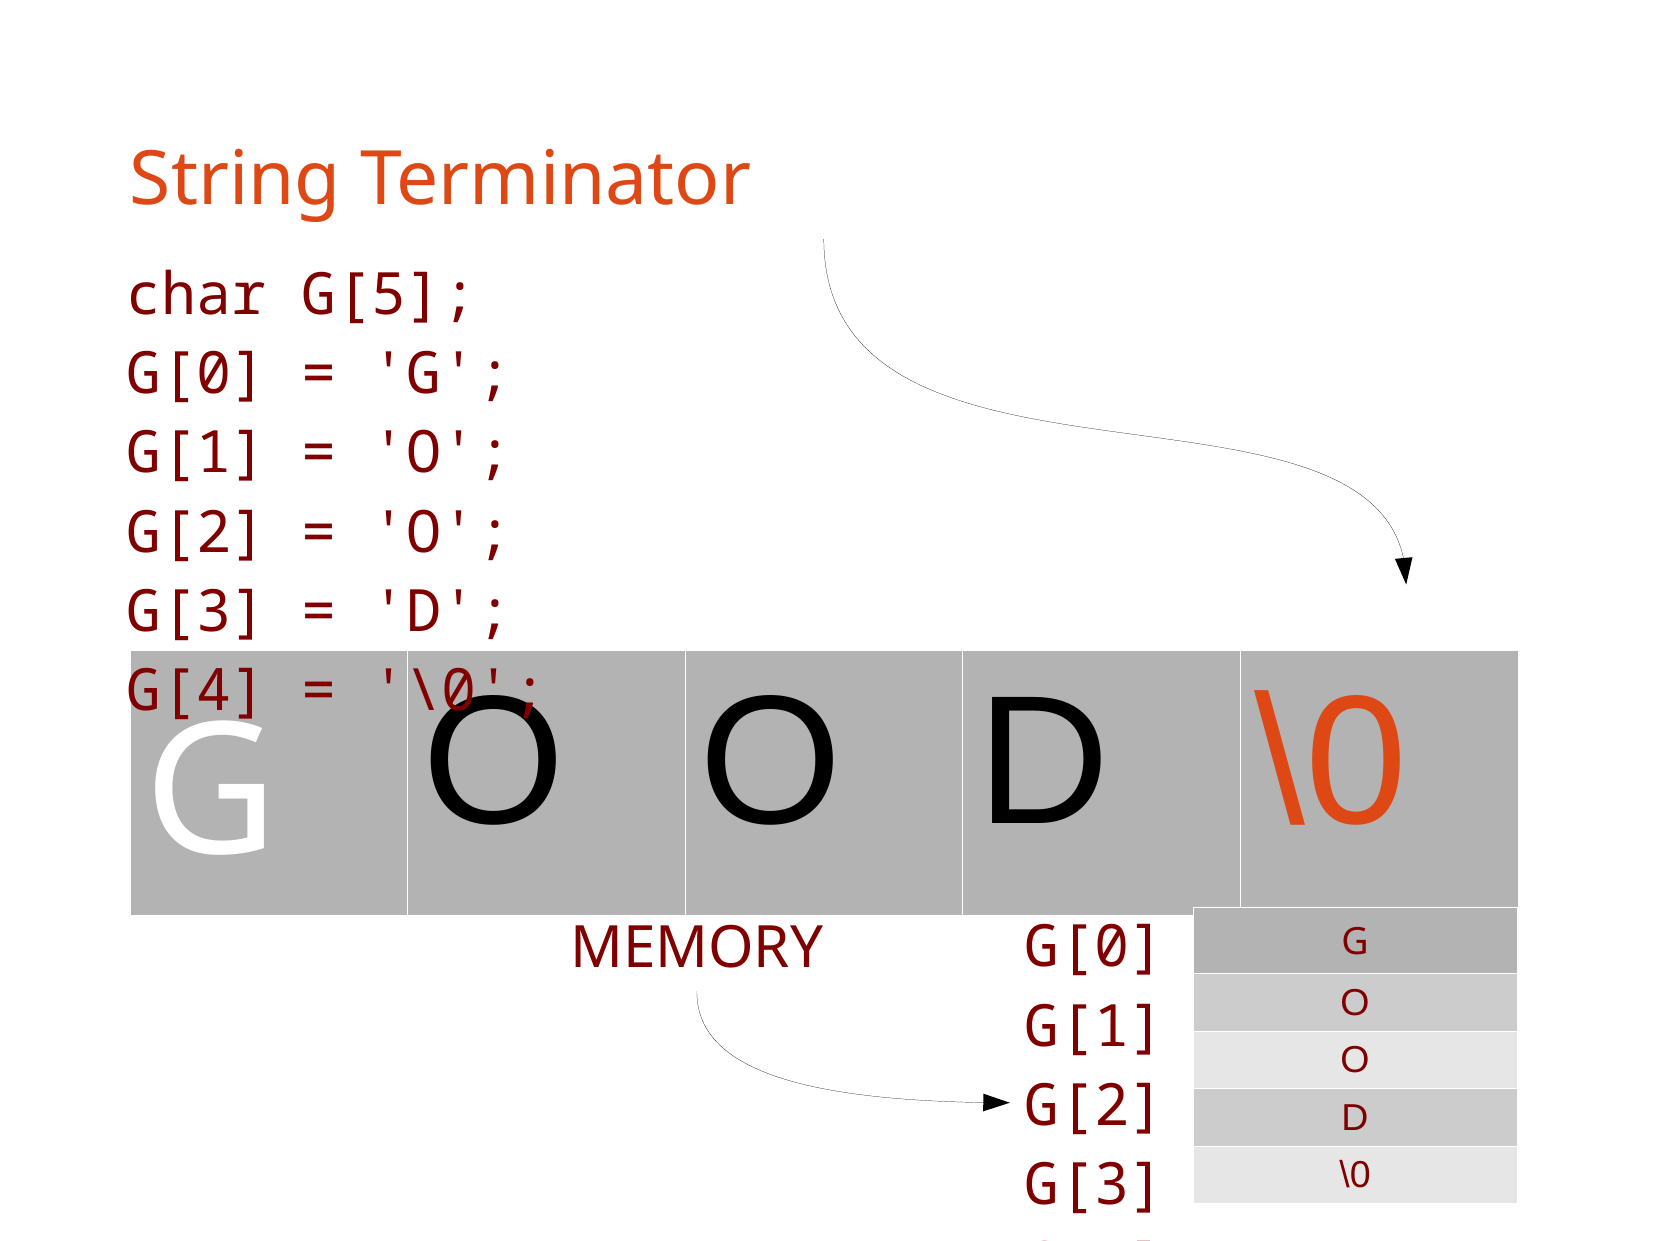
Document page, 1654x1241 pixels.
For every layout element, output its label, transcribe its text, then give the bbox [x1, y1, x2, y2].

table_header D [963, 651, 1240, 897]
table_cell D [1199, 1089, 1517, 1146]
table_header G [1199, 908, 1517, 973]
table_cell O [1199, 974, 1517, 1031]
table_cell O [1199, 1032, 1517, 1088]
table_cell \0 [1199, 1147, 1517, 1203]
title String Terminator [129, 112, 1518, 239]
text_box char G[5]; G[0] = 'G'; G[1] = 'O'; G[2] = 'O'; G[3] = 'D'; G[4] = '\0'; [112, 244, 680, 611]
table_header O [686, 651, 962, 897]
text_box MEMORY [129, 897, 1009, 979]
text_box MEMORY [1199, 897, 1264, 907]
table_header O [408, 651, 685, 897]
table_header G [131, 651, 407, 897]
table_header \0 [1241, 651, 1518, 907]
text_box G[0] G[1] G[2] G[3] G[4] [1009, 897, 1199, 1205]
